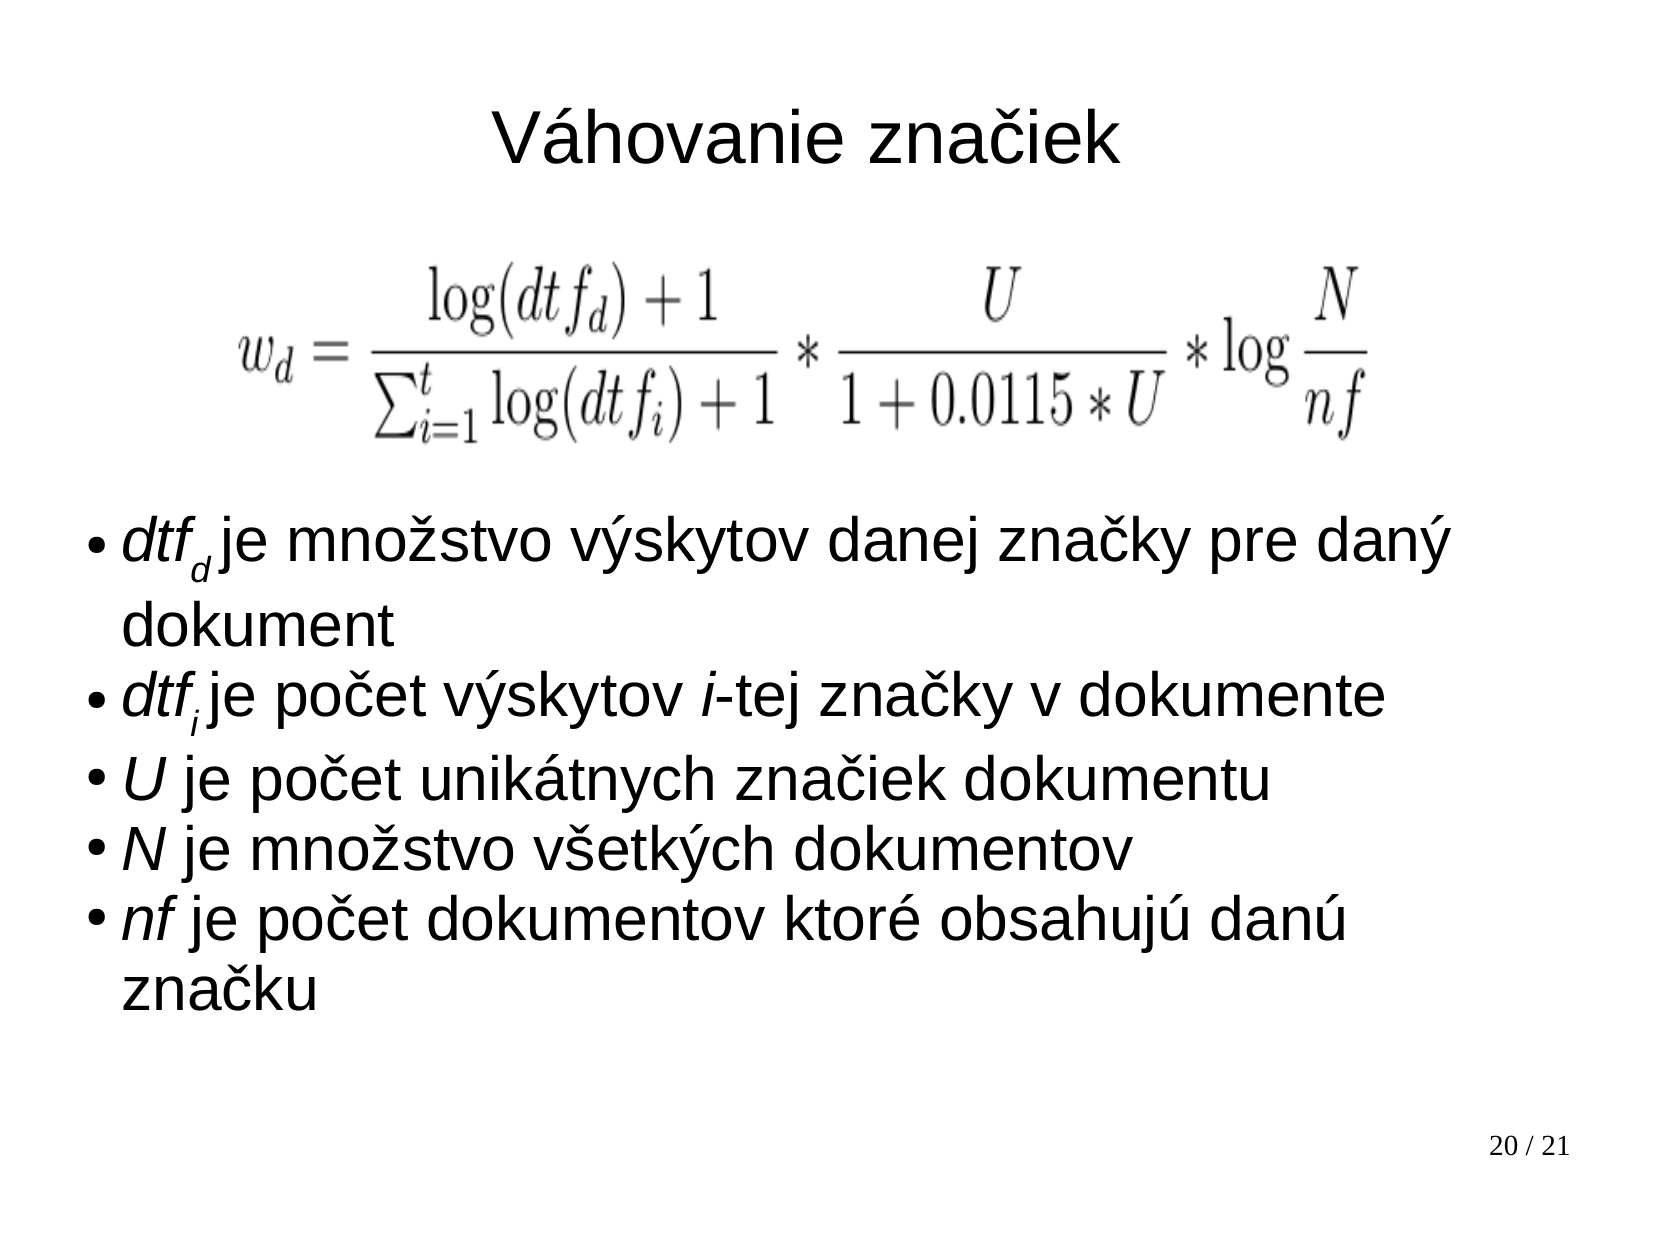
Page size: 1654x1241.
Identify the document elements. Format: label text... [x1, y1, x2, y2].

picture [224, 236, 1371, 458]
title Váhovanie značiek [104, 0, 1510, 278]
text_box dtfd je množstvo výskytov danej značky pre daný dokument dtfi je počet výskytov i-tej značky v dokumente U je počet unikátnych značiek dokumentu N je množstvo všetkých dokumentov nf je počet dokumentov ktoré obsahujú danú značku [70, 497, 1517, 1084]
